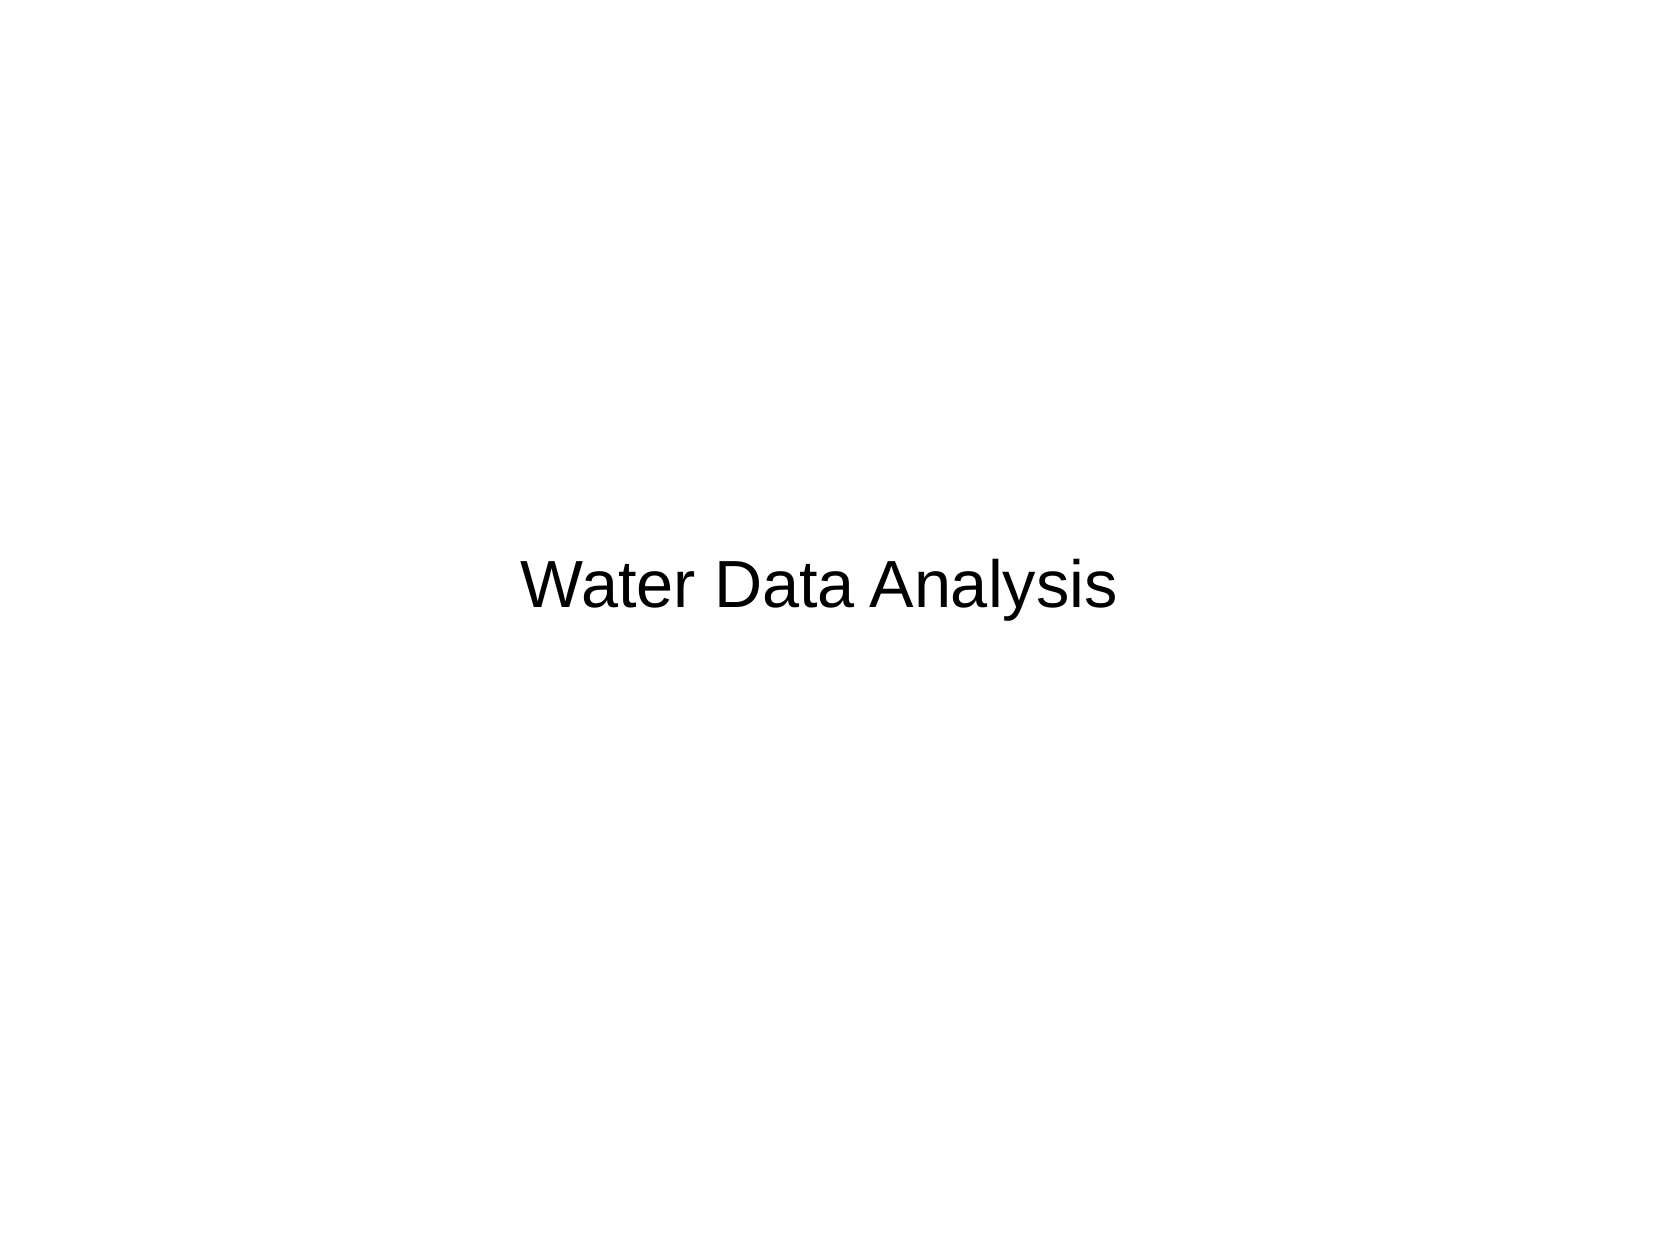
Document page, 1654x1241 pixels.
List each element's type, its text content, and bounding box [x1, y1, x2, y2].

subtitle Water Data Analysis [92, 224, 1548, 944]
